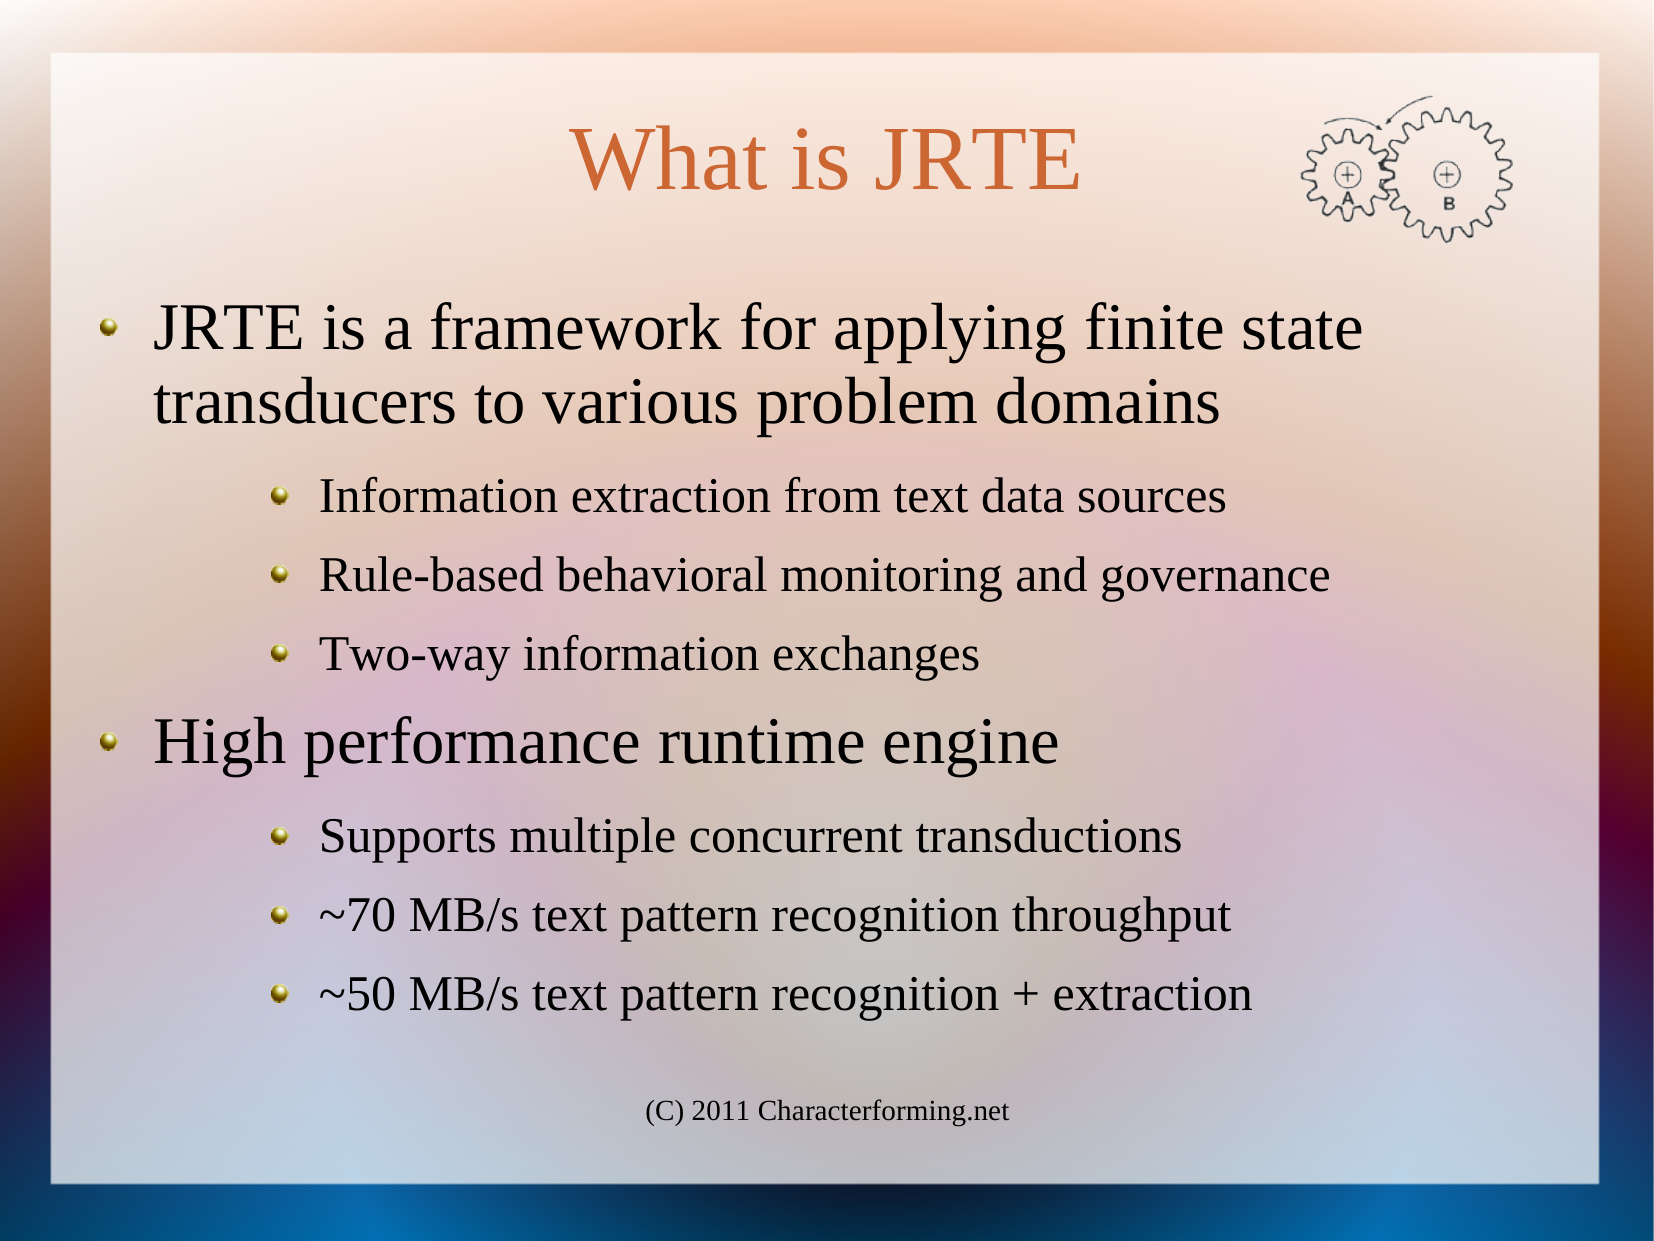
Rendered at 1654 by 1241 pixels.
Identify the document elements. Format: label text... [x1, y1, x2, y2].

list JRTE is a framework for applying finite state transducers to various problem domains Information extraction from text data sources Rule-based behavioral monitoring and governance Two-way information exchanges High performance runtime engine Supports multiple concurrent transductions ~70 MB/s text pattern recognition throughput ~50 MB/s text pattern recognition + extraction [82, 290, 1571, 1094]
title What is JRTE [82, 55, 1571, 263]
picture [0, 0, 1654, 1241]
